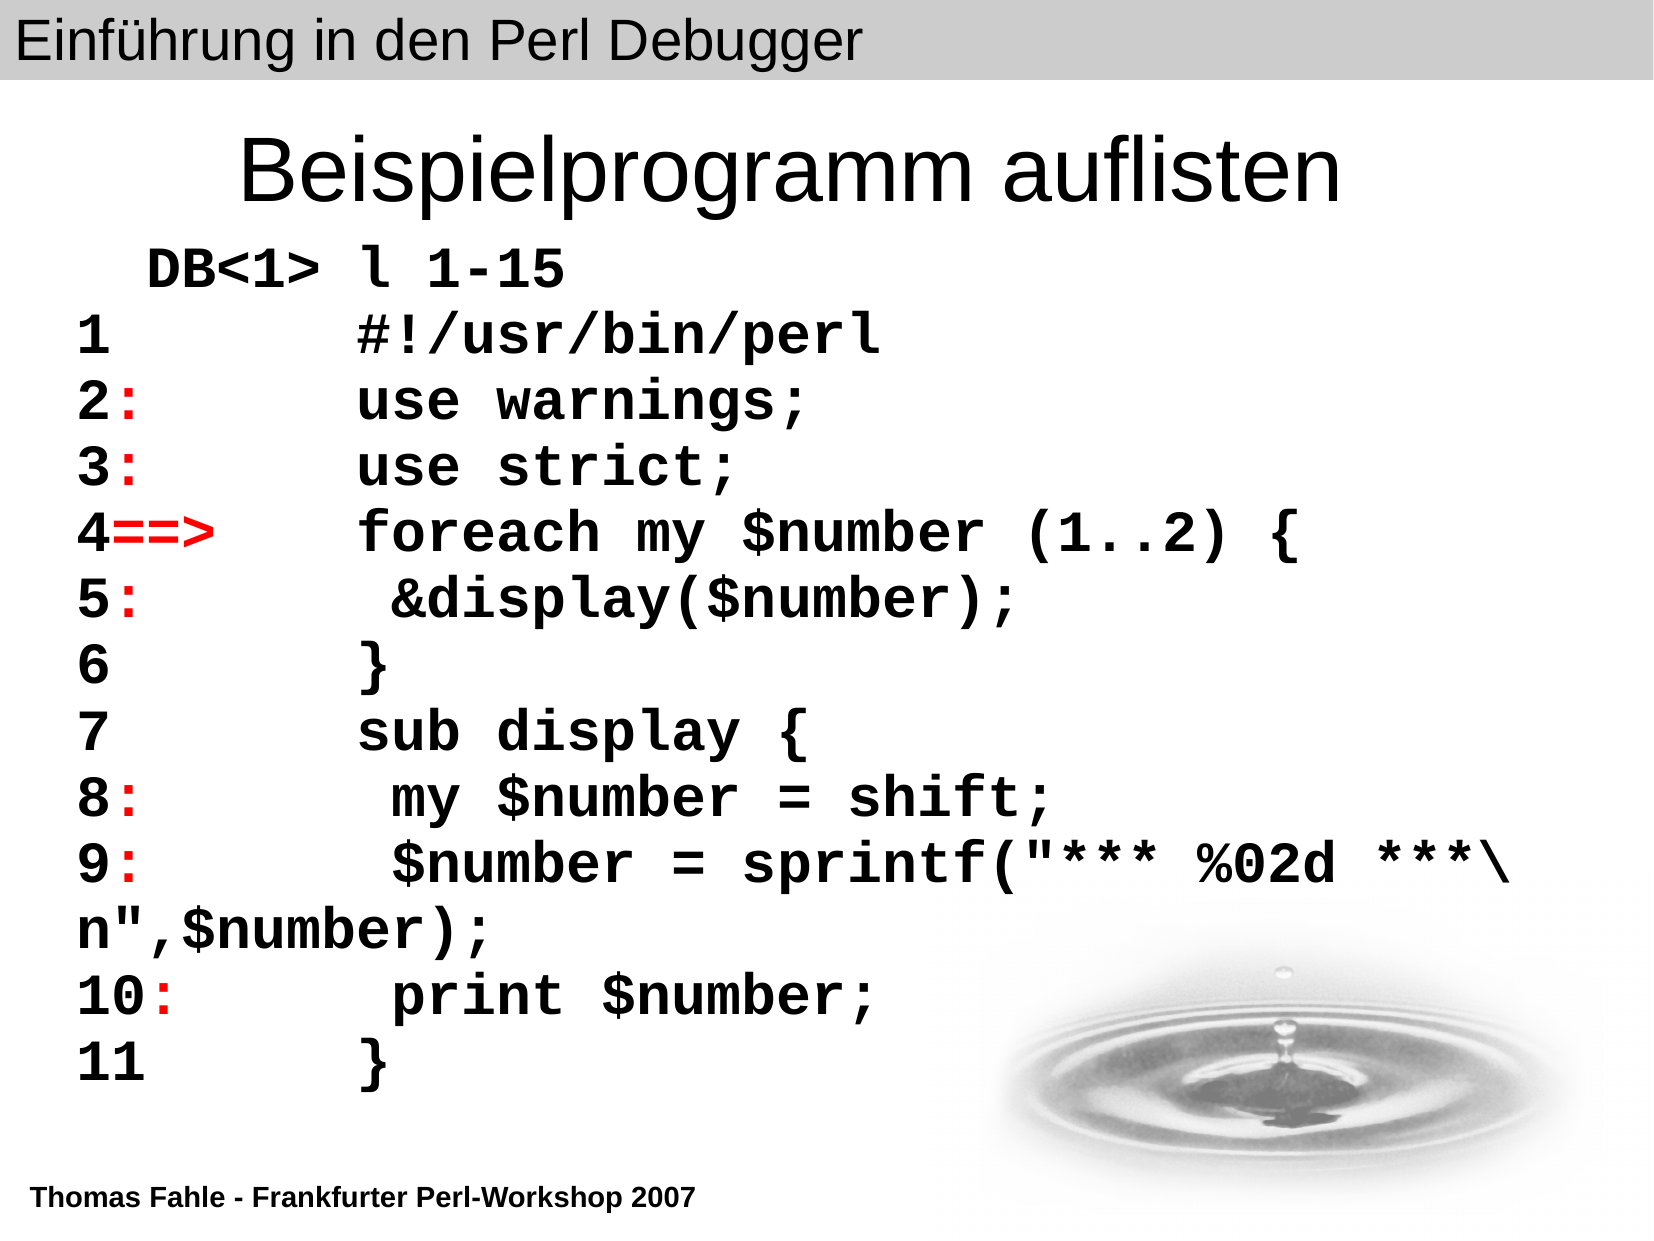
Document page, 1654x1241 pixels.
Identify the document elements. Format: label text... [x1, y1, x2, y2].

subtitle DB<1> l 1-15 1 #!/usr/bin/perl 2: use warnings; 3: use strict; 4==> foreach my $number (1..2) { 5: &display($number); 6 } 7 sub display { 8: my $number = shift; 9: $number = sprintf("*** %02d ***\n",$number); 10: print $number; 11 } [76, 236, 1565, 1101]
title Beispielprogramm auflisten [47, 102, 1536, 237]
picture [0, 80, 1654, 1241]
